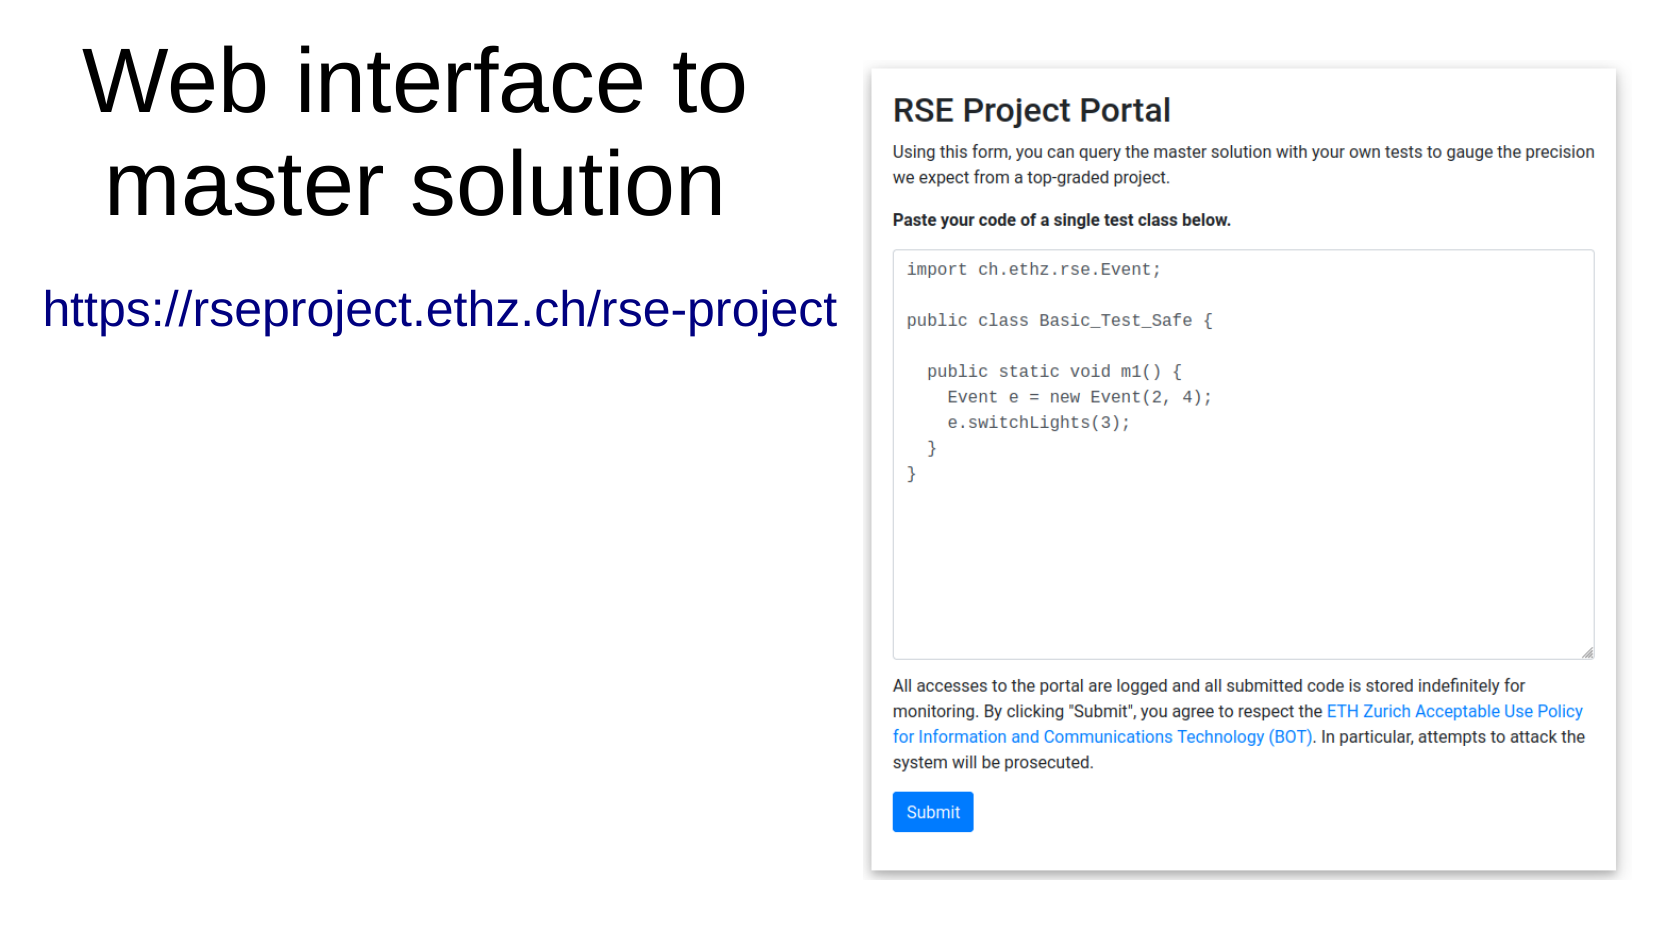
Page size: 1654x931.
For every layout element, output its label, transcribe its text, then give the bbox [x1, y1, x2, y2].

title Web interface to master solution [19, 29, 813, 235]
picture [863, 60, 1632, 880]
list https://rseproject.ethz.ch/rse-project [0, 281, 863, 821]
